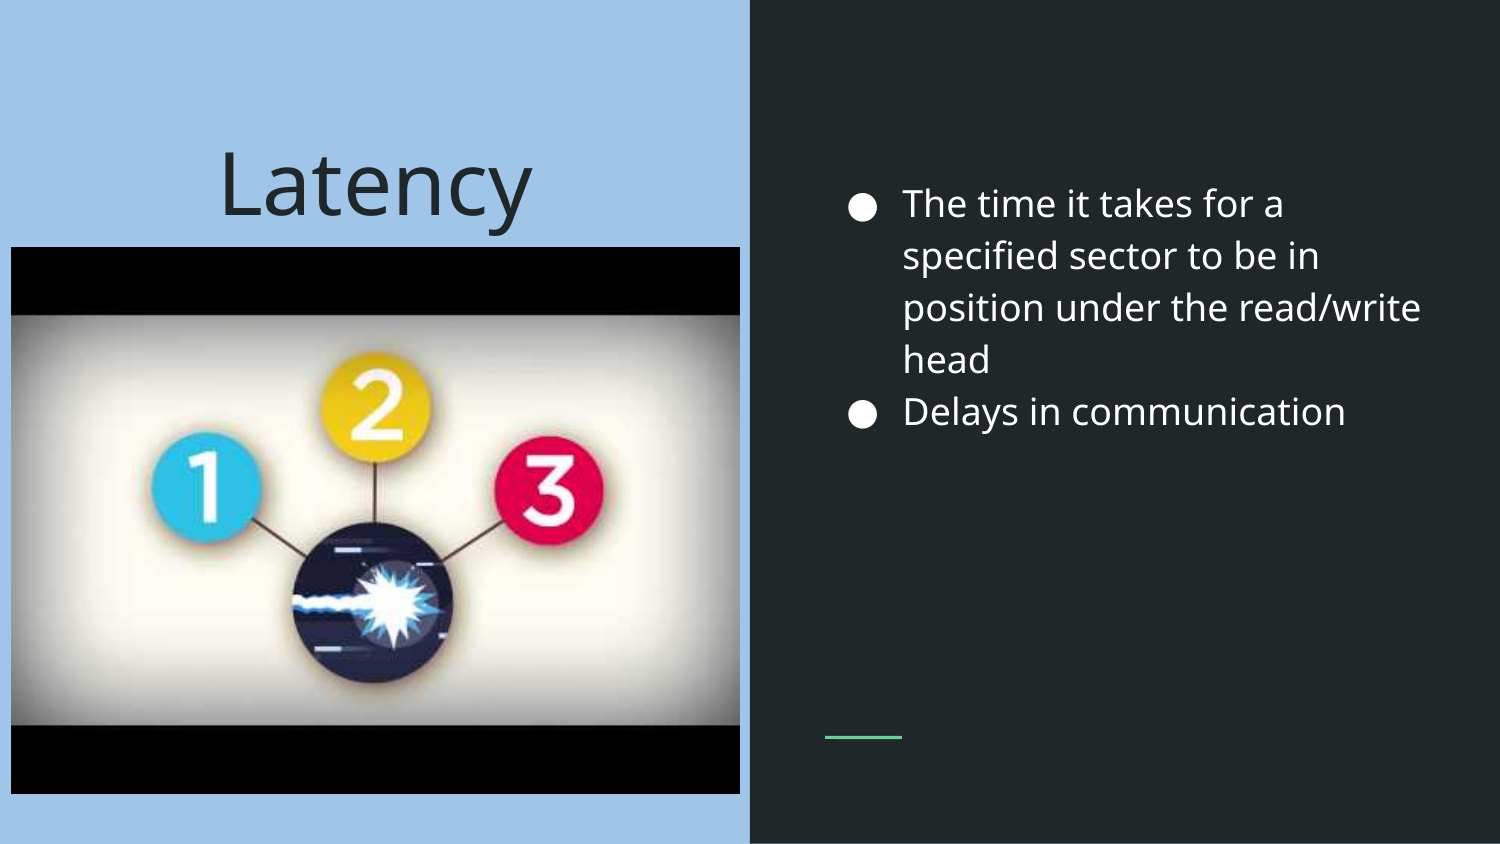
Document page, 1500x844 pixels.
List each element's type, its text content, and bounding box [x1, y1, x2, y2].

picture [11, 247, 740, 794]
title Latency [43, 0, 708, 247]
list The time it takes for a specified sector to be in position under the read/write head Delays in communication [812, 0, 1442, 607]
